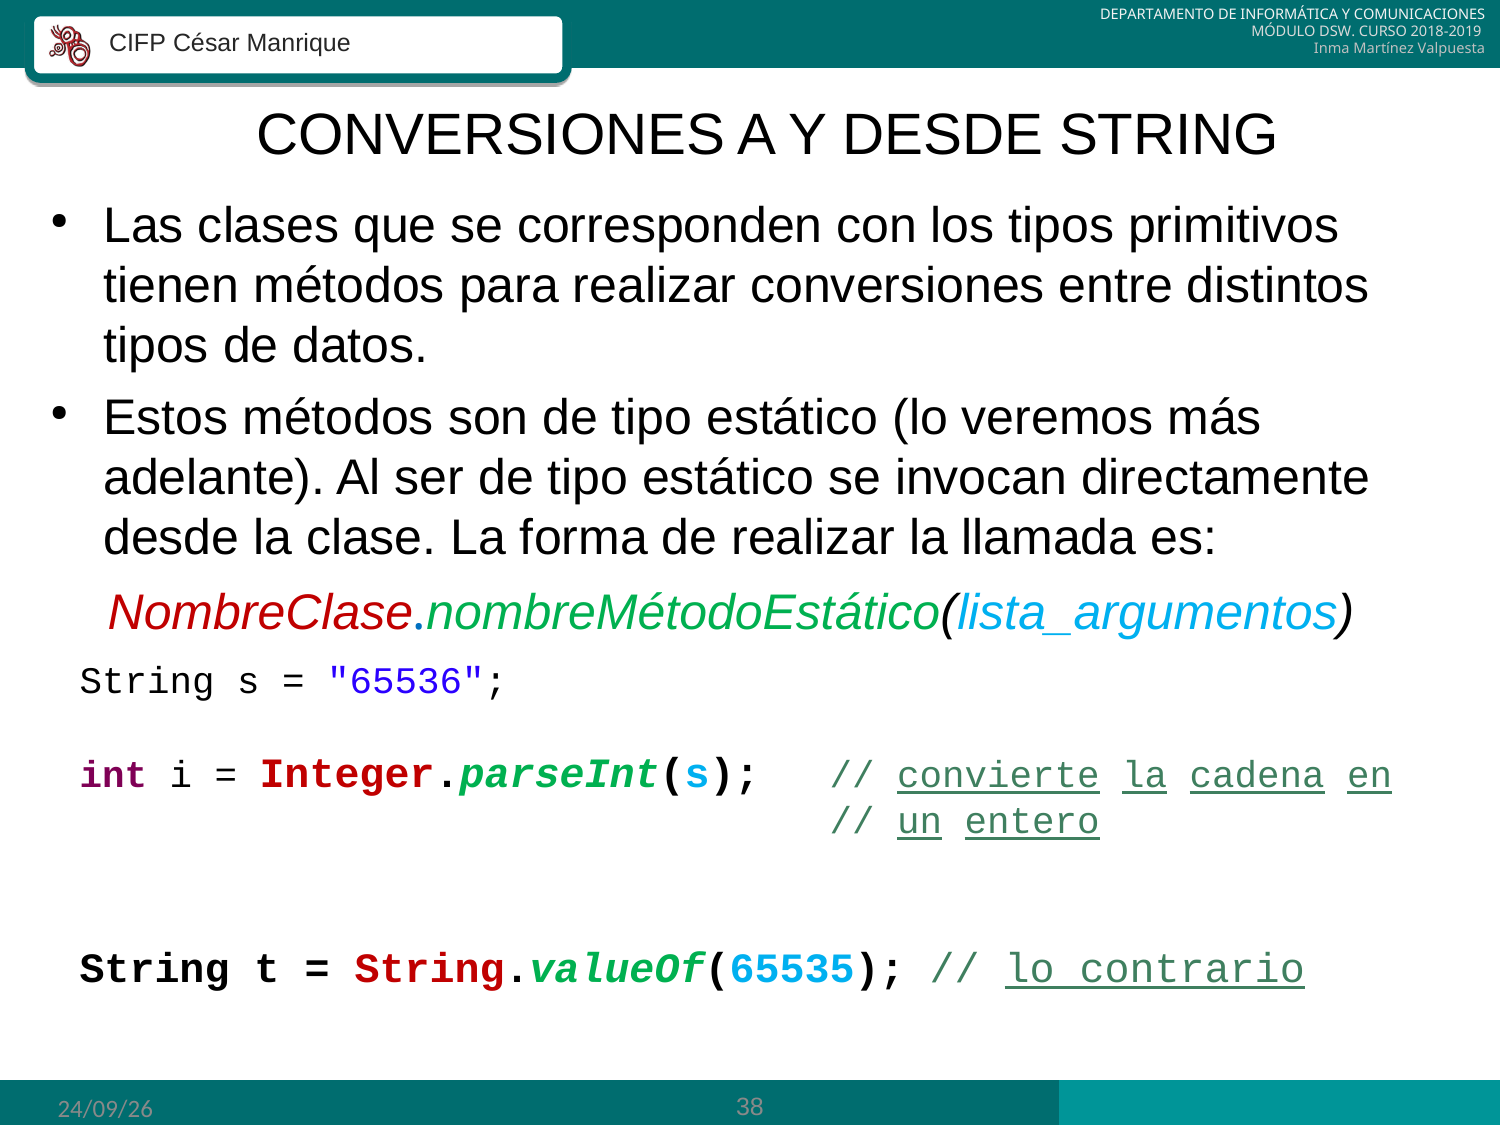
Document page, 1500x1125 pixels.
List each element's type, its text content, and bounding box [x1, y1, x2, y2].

text_box String s = "65536"; int i = Integer.parseInt(s); // convierte la cadena en // un entero String t = String.valueOf(65535); // lo contrario [64, 648, 1459, 999]
text_box 18/09/18 [42, 1085, 344, 1125]
title CONVERSIONES A Y DESDE STRING [17, 90, 1483, 173]
list Las clases que se corresponden con los tipos primitivos tienen métodos para realizar conversiones entre distintos tipos de datos. Estos métodos son de tipo estático (lo veremos más adelante). Al ser de tipo estático se invocan directamente desde la clase. La forma de realizar la llamada es: NombreClase.nombreMétodoEstático(lista_argumentos) [17, 184, 1483, 1059]
text_box <número> [512, 1082, 988, 1125]
picture [47, 23, 93, 67]
